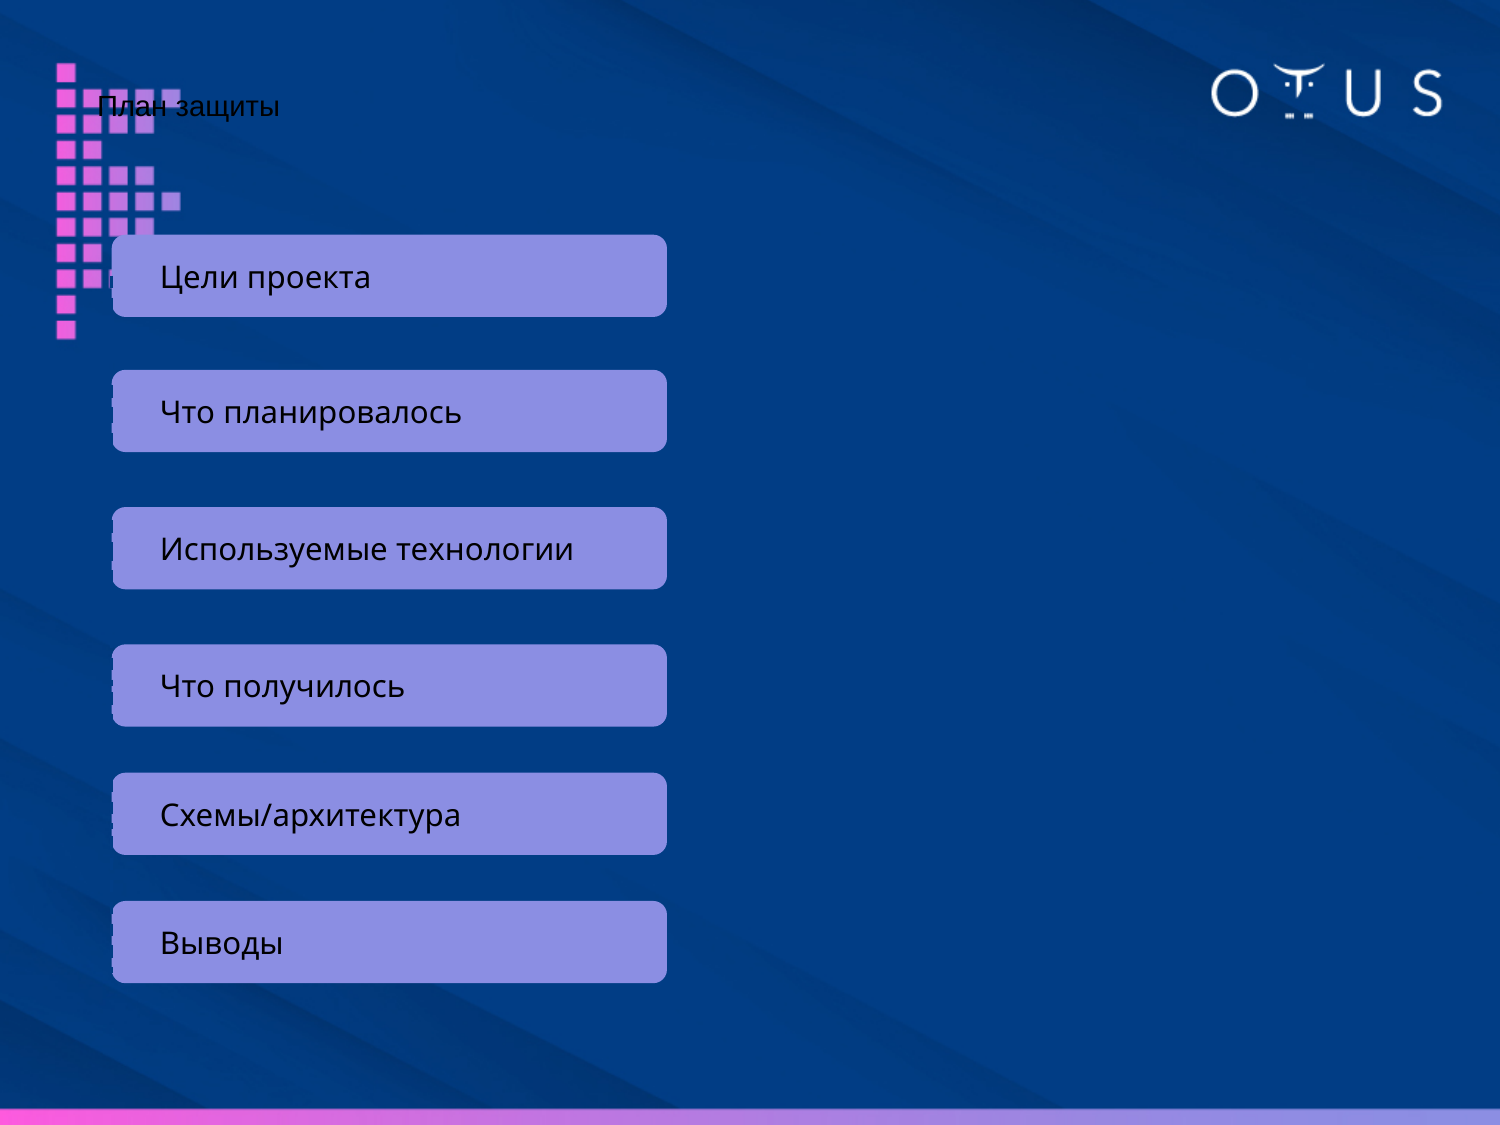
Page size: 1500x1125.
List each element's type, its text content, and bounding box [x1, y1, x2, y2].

text_box Что планировалось [111, 369, 667, 453]
text_box Что получилось [111, 644, 667, 727]
text_box Выводы [111, 900, 667, 984]
text_box Используемые технологии [111, 507, 667, 590]
picture [0, 0, 1500, 1125]
title План защиты [82, 72, 1480, 196]
text_box Схемы/архитектура [111, 772, 667, 855]
text_box Цели проекта [111, 234, 667, 317]
